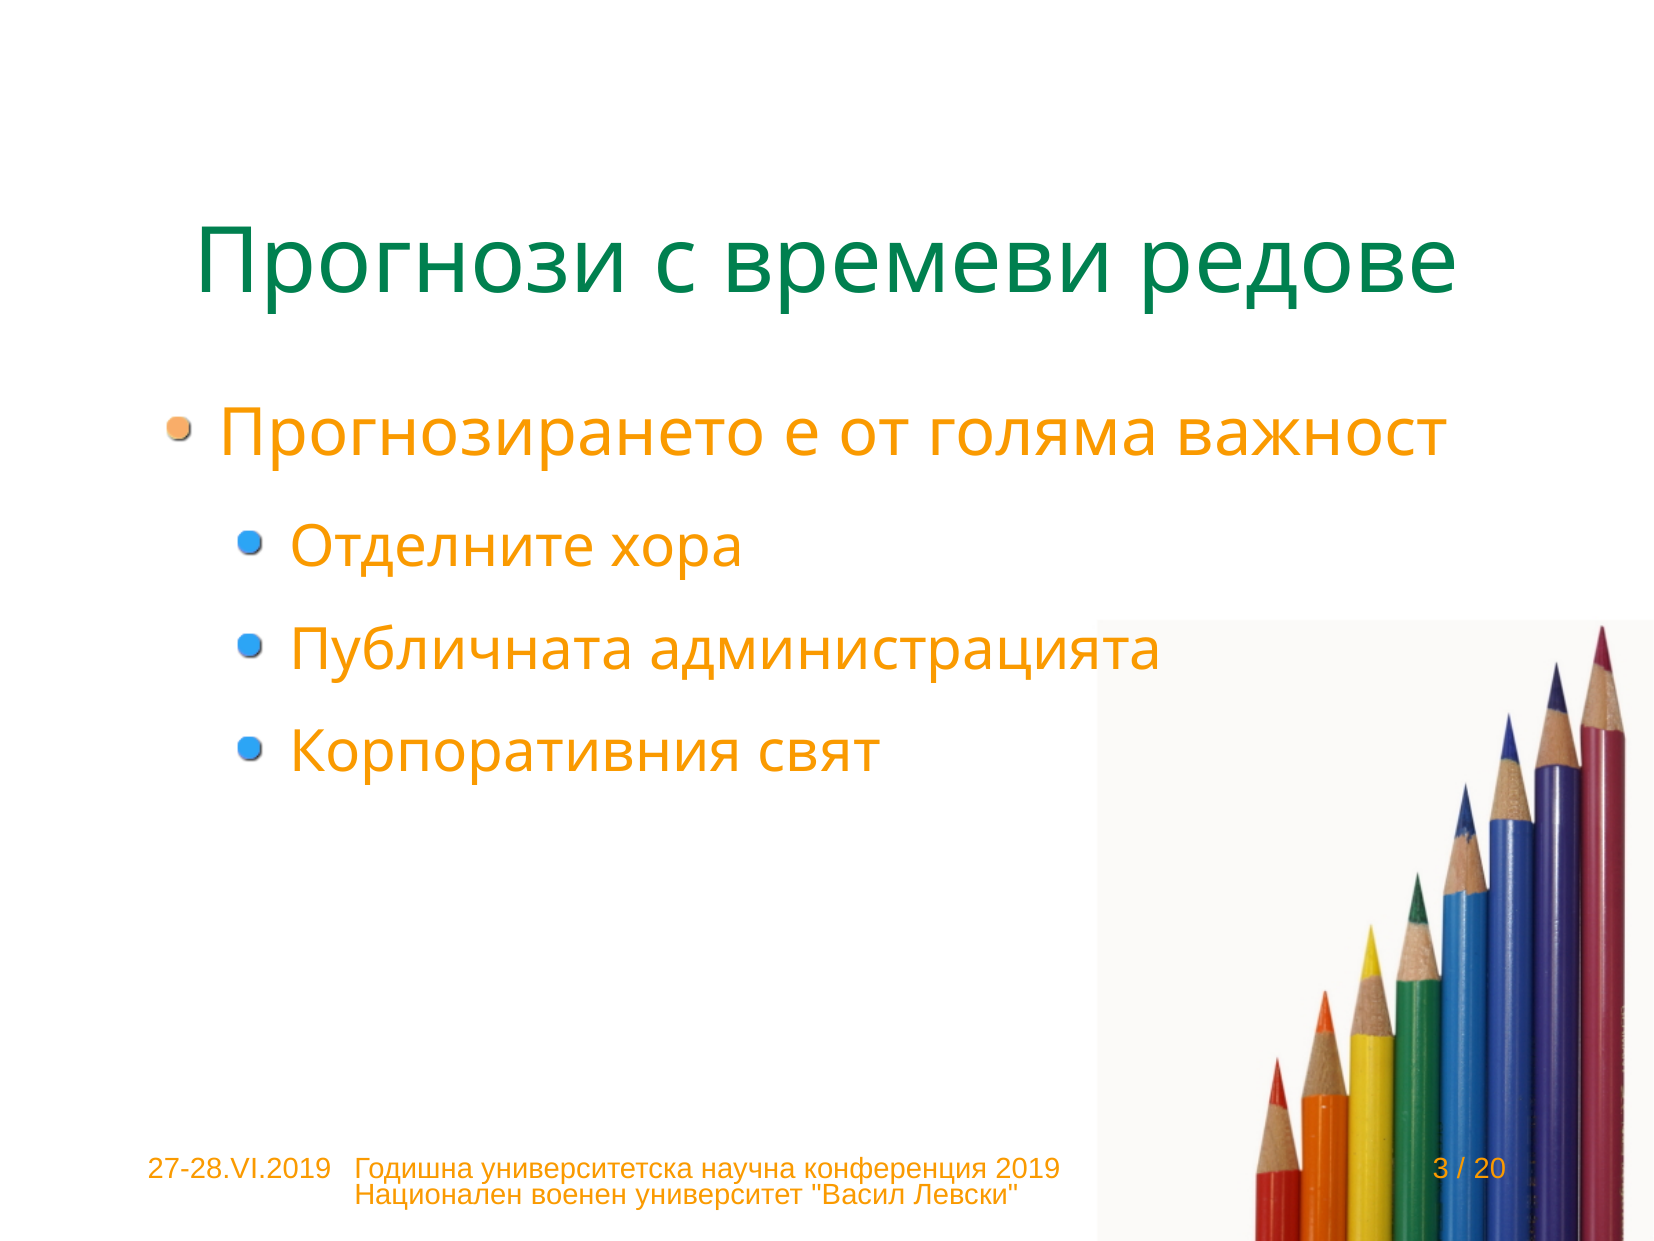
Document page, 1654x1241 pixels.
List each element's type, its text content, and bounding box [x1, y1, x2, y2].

picture [0, 0, 1654, 1241]
list Прогнозирането е от голяма важност Отделните хора Публичната администрацията Корпоративния свят [147, 383, 1506, 1104]
title Прогнози с времеви редове [147, 153, 1506, 361]
